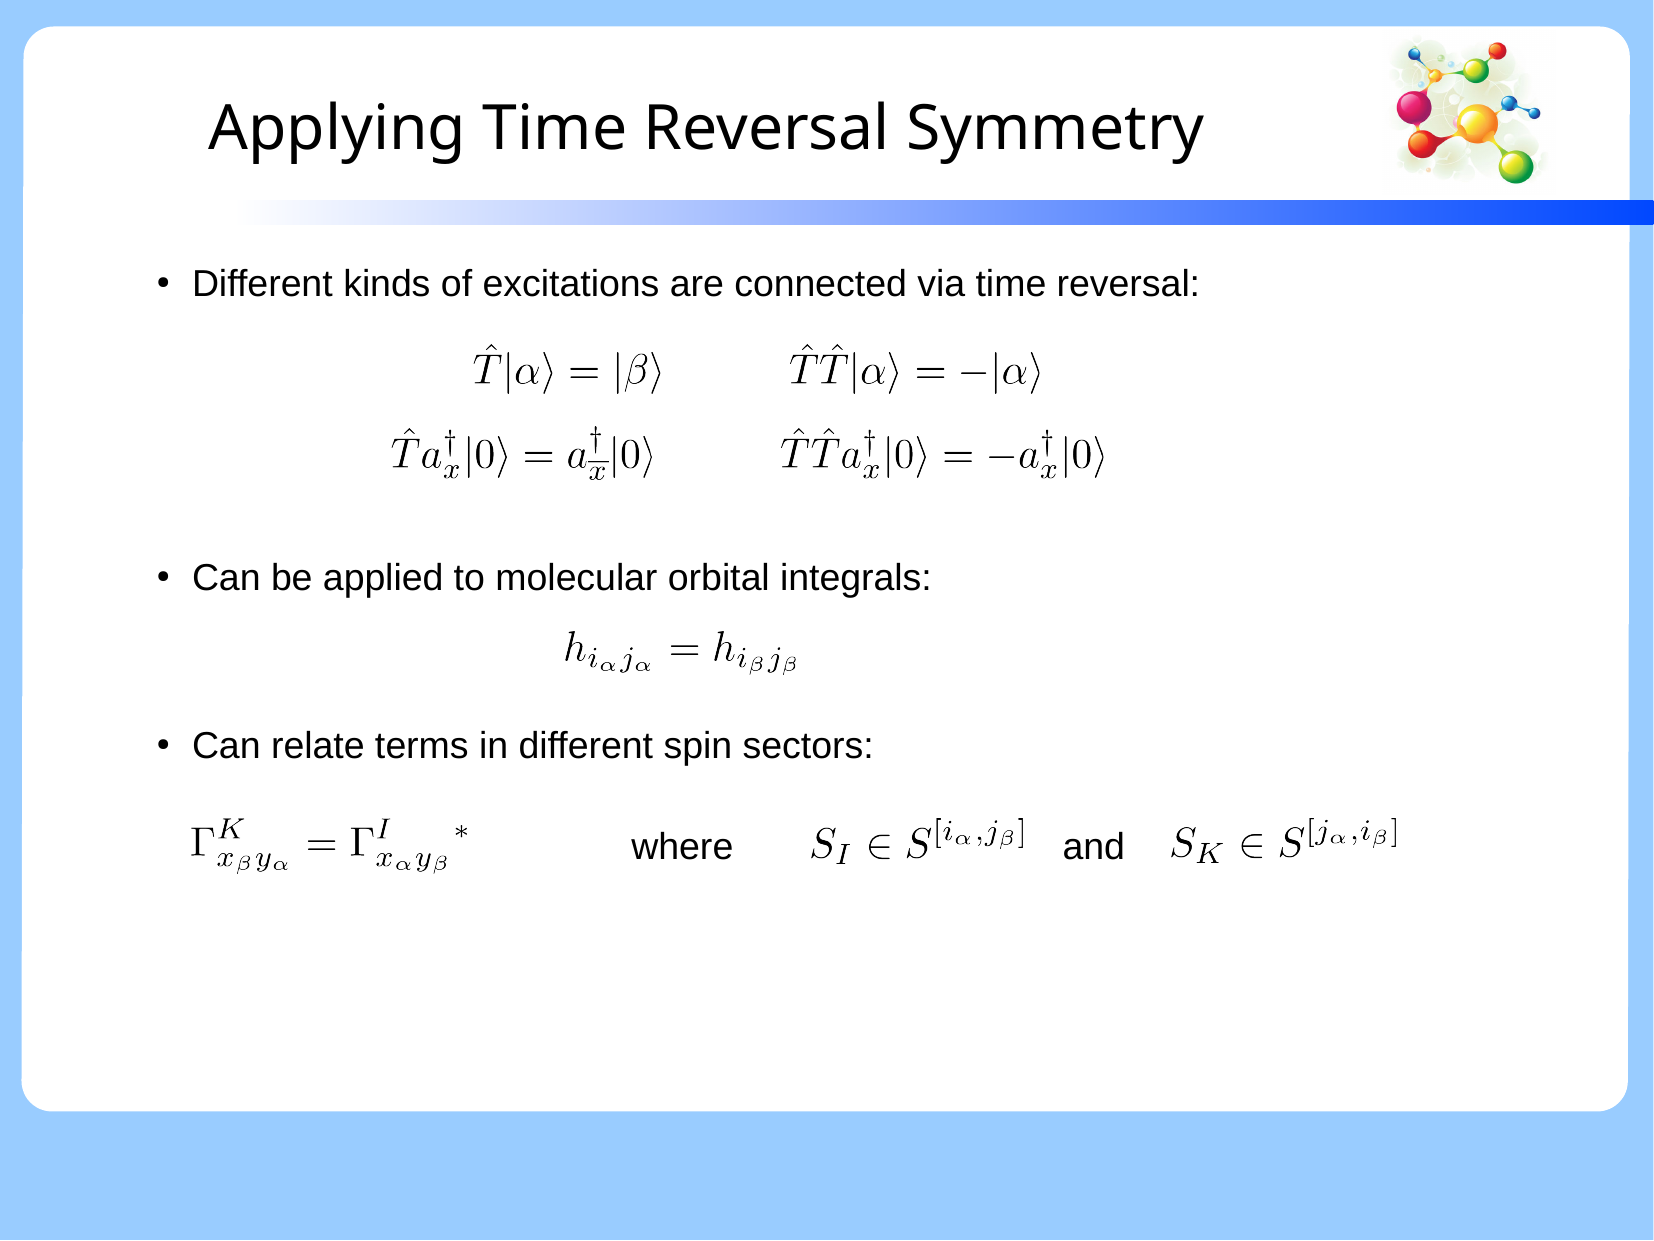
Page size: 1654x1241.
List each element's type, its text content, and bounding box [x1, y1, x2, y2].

picture [391, 426, 1104, 480]
picture [565, 631, 796, 676]
table_cell [873, 201, 877, 213]
table_cell [956, 201, 961, 213]
picture [1198, 818, 1396, 863]
text_box and [1047, 818, 1198, 875]
picture [191, 818, 467, 874]
picture [811, 818, 1023, 864]
text_box where [616, 818, 767, 875]
title Applying Time Reversal Symmetry [82, 49, 1332, 201]
picture [1382, 29, 1556, 195]
text_box Different kinds of excitations are connected via time reversal: Can be applied to molecular orbital integrals: Can relate terms in different spin sectors: [141, 213, 1531, 1196]
